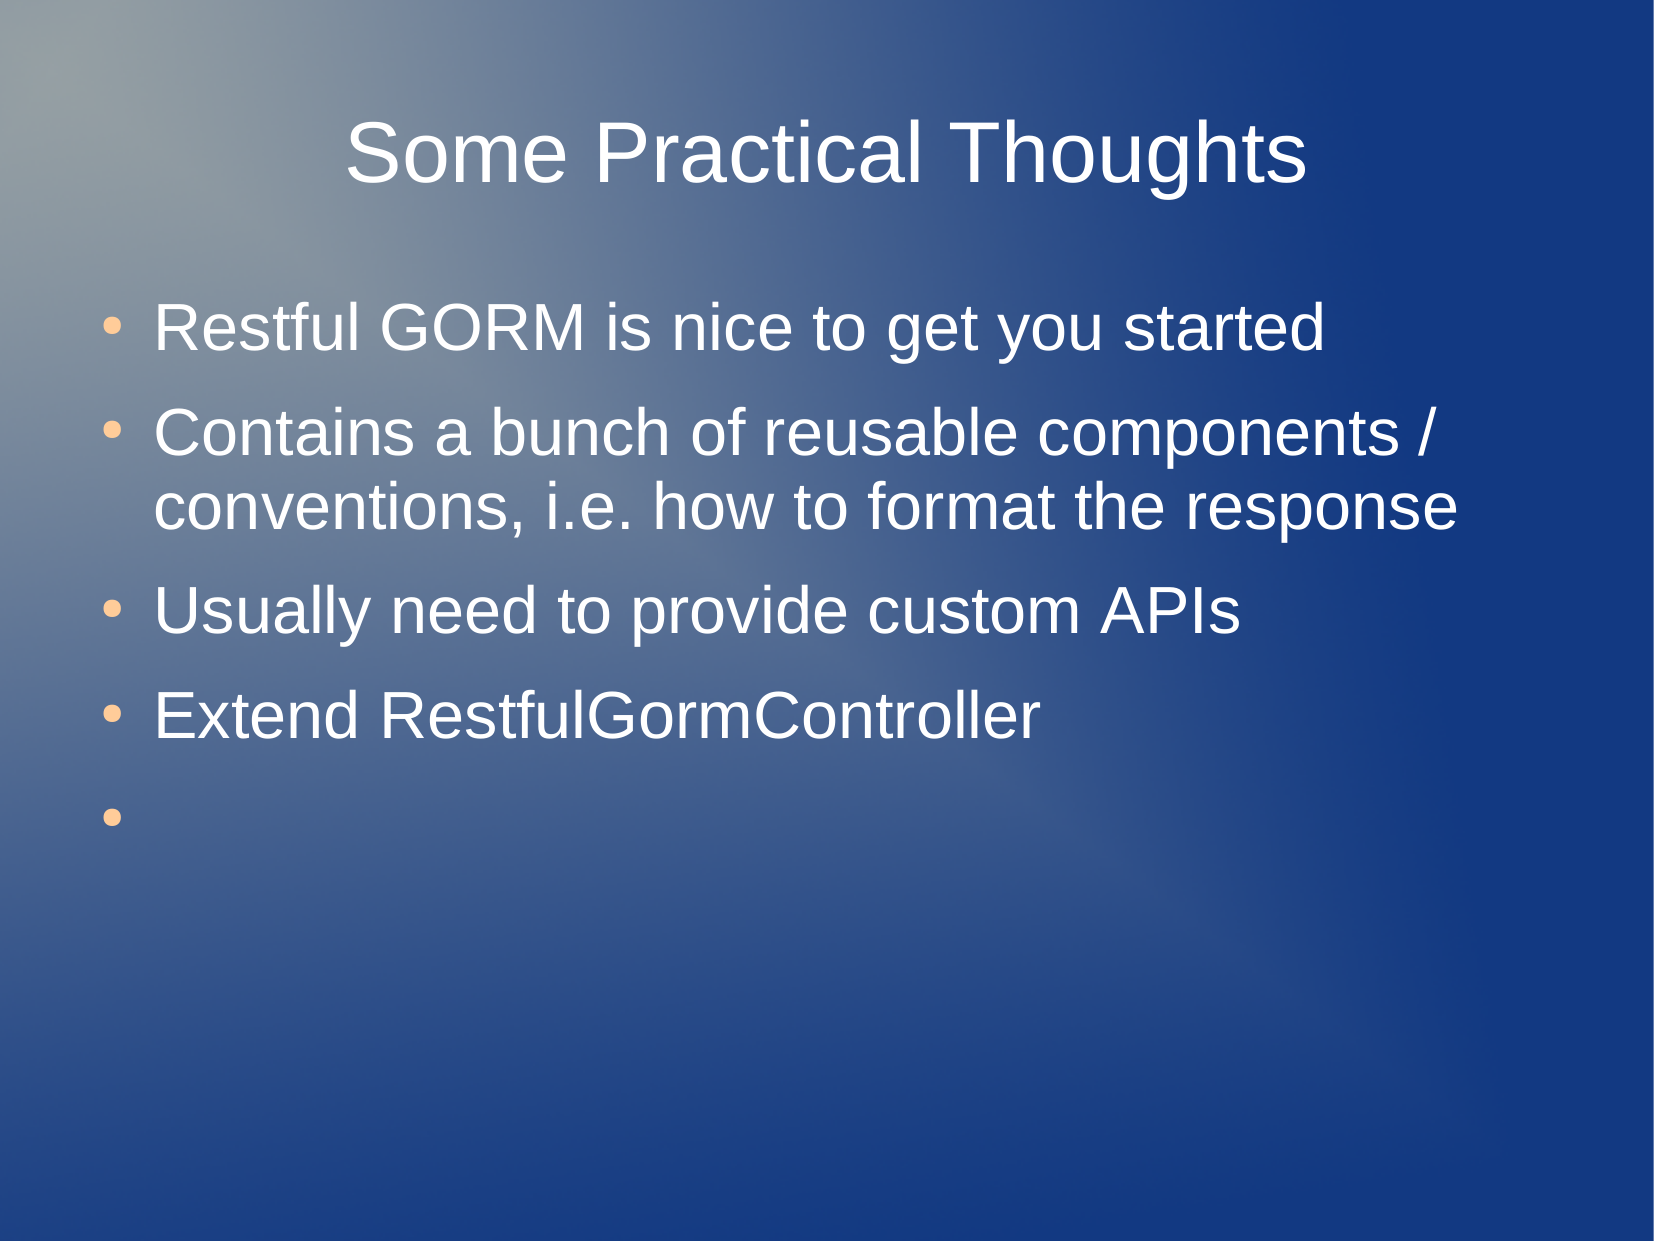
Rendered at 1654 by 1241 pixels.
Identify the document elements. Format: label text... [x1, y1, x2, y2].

list Restful GORM is nice to get you started Contains a bunch of reusable components / conventions, i.e. how to format the response Usually need to provide custom APIs Extend RestfulGormController [82, 290, 1571, 1010]
title Some Practical Thoughts [82, 49, 1571, 257]
picture [0, 0, 1654, 1241]
